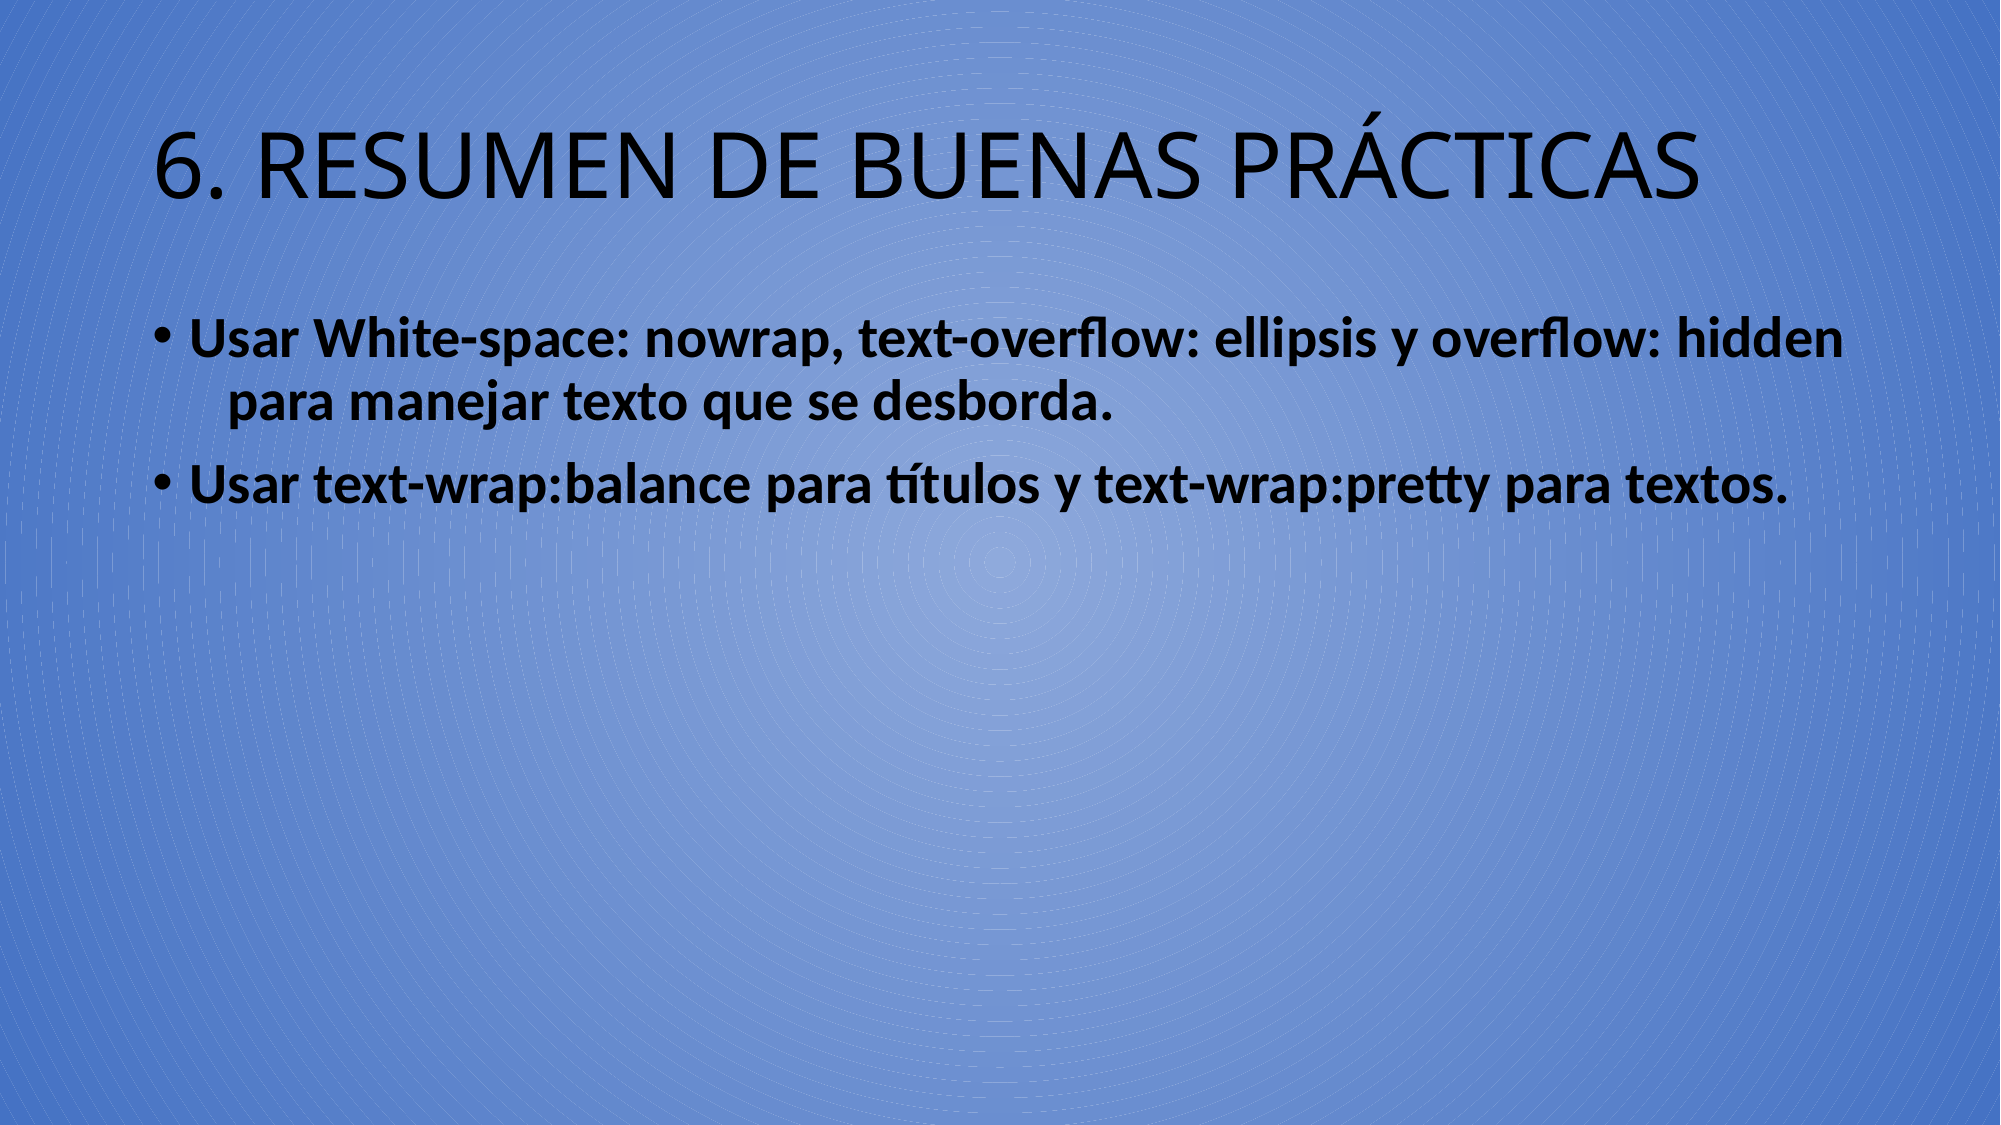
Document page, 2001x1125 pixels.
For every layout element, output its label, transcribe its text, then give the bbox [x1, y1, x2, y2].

title 6. RESUMEN DE BUENAS PRÁCTICAS [137, 59, 1863, 278]
list Usar White-space: nowrap, text-overflow: ellipsis y overflow: hidden para manejar texto que se desborda. Usar text-wrap:balance para títulos y text-wrap:pretty para textos. [137, 299, 1863, 1014]
